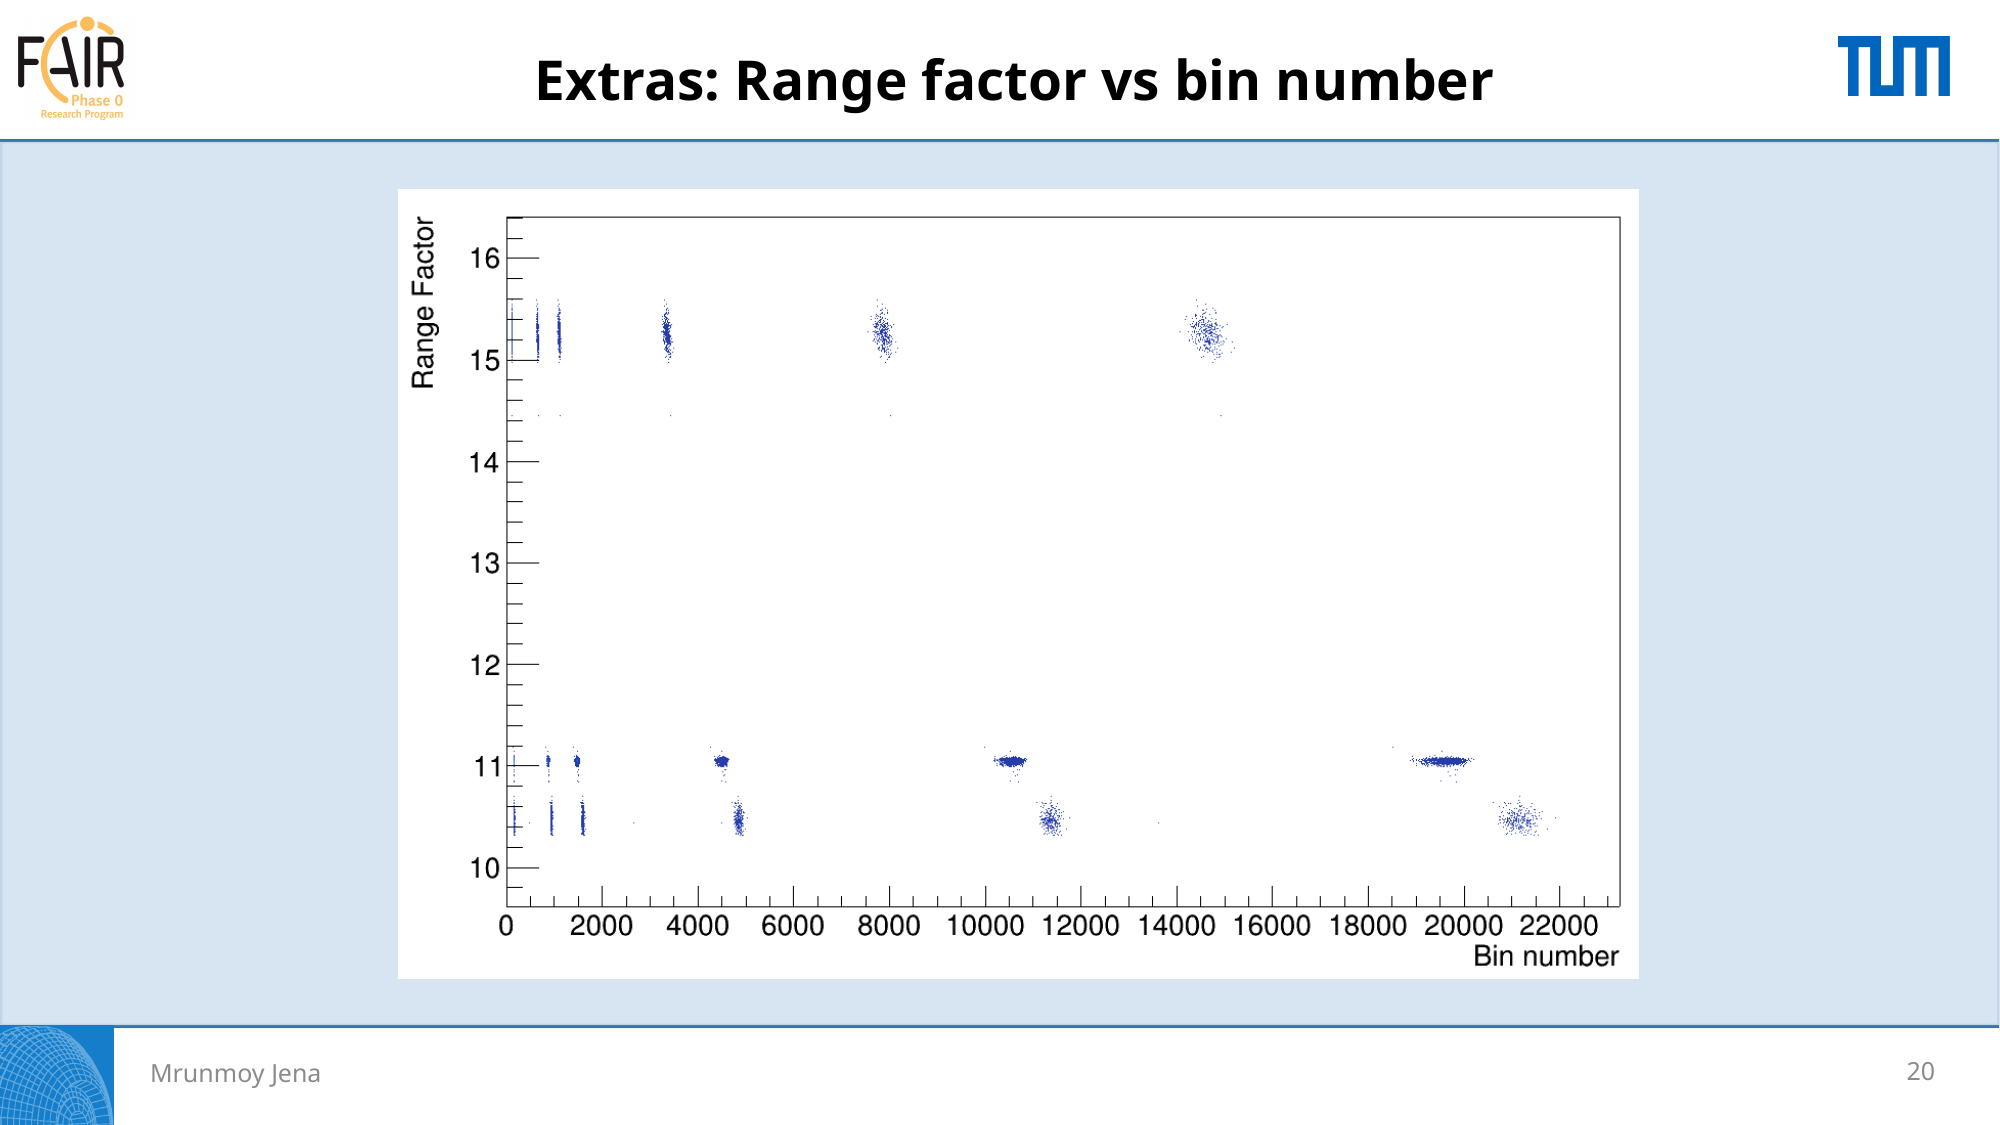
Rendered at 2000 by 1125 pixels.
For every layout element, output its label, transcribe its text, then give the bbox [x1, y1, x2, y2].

picture [398, 189, 1639, 979]
picture [15, 15, 142, 120]
title Extras: Range factor vs bin number [180, 44, 1851, 121]
picture [0, 1025, 114, 1125]
picture [1838, 36, 1950, 96]
